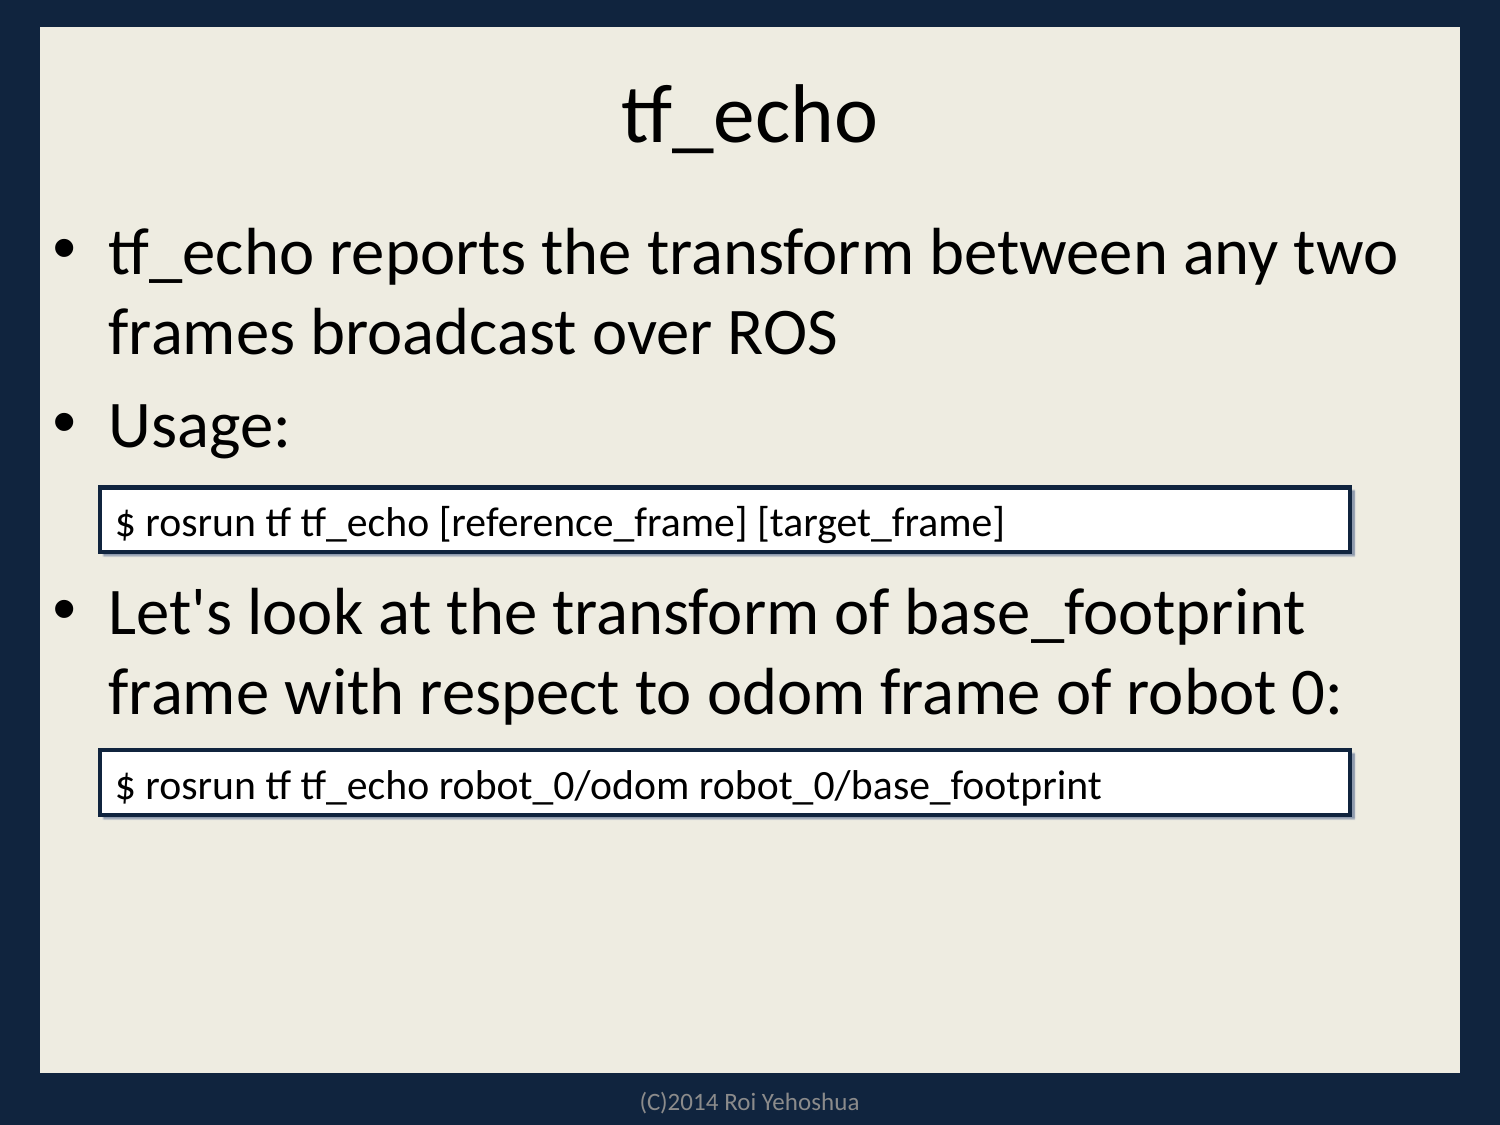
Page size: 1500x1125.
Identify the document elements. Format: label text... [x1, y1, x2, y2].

text_box $ rosrun tf tf_echo robot_0/odom robot_0/base_footprint [99, 750, 1350, 815]
footer (C)2014 Roi Yehoshua [512, 1074, 988, 1125]
list tf_echo reports the transform between any two frames broadcast over ROS Usage: Let's look at the transform of base_footprint frame with respect to odom frame of robot 0: [37, 200, 1463, 1080]
title tf_echo [37, 31, 1463, 188]
text_box $ rosrun tf tf_echo [reference_frame] [target_frame] [99, 487, 1350, 553]
